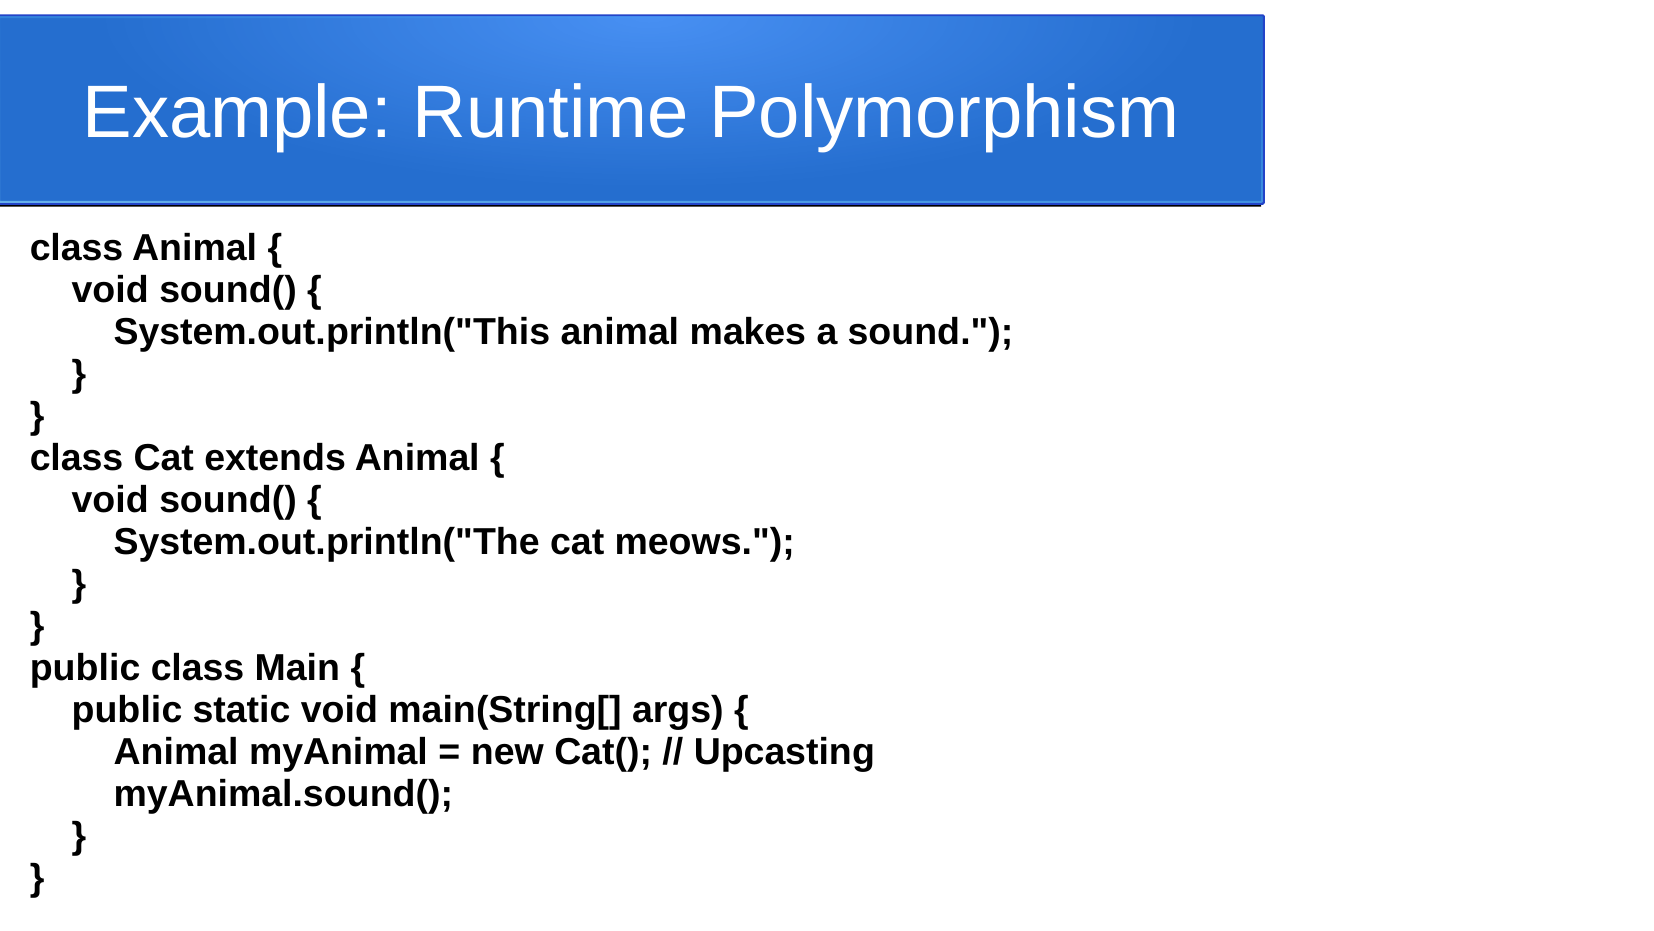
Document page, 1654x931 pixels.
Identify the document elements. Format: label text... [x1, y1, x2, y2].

title Example: Runtime Polymorphism [82, 35, 1235, 189]
text_box class Animal { void sound() { System.out.println("This animal makes a sound."); } } class Cat extends Animal { void sound() { System.out.println("The cat meows."); } } public class Main { public static void main(String[] args) { Animal myAnimal = new Cat(); // Upcasting myAnimal.sound(); } } [15, 219, 1030, 931]
